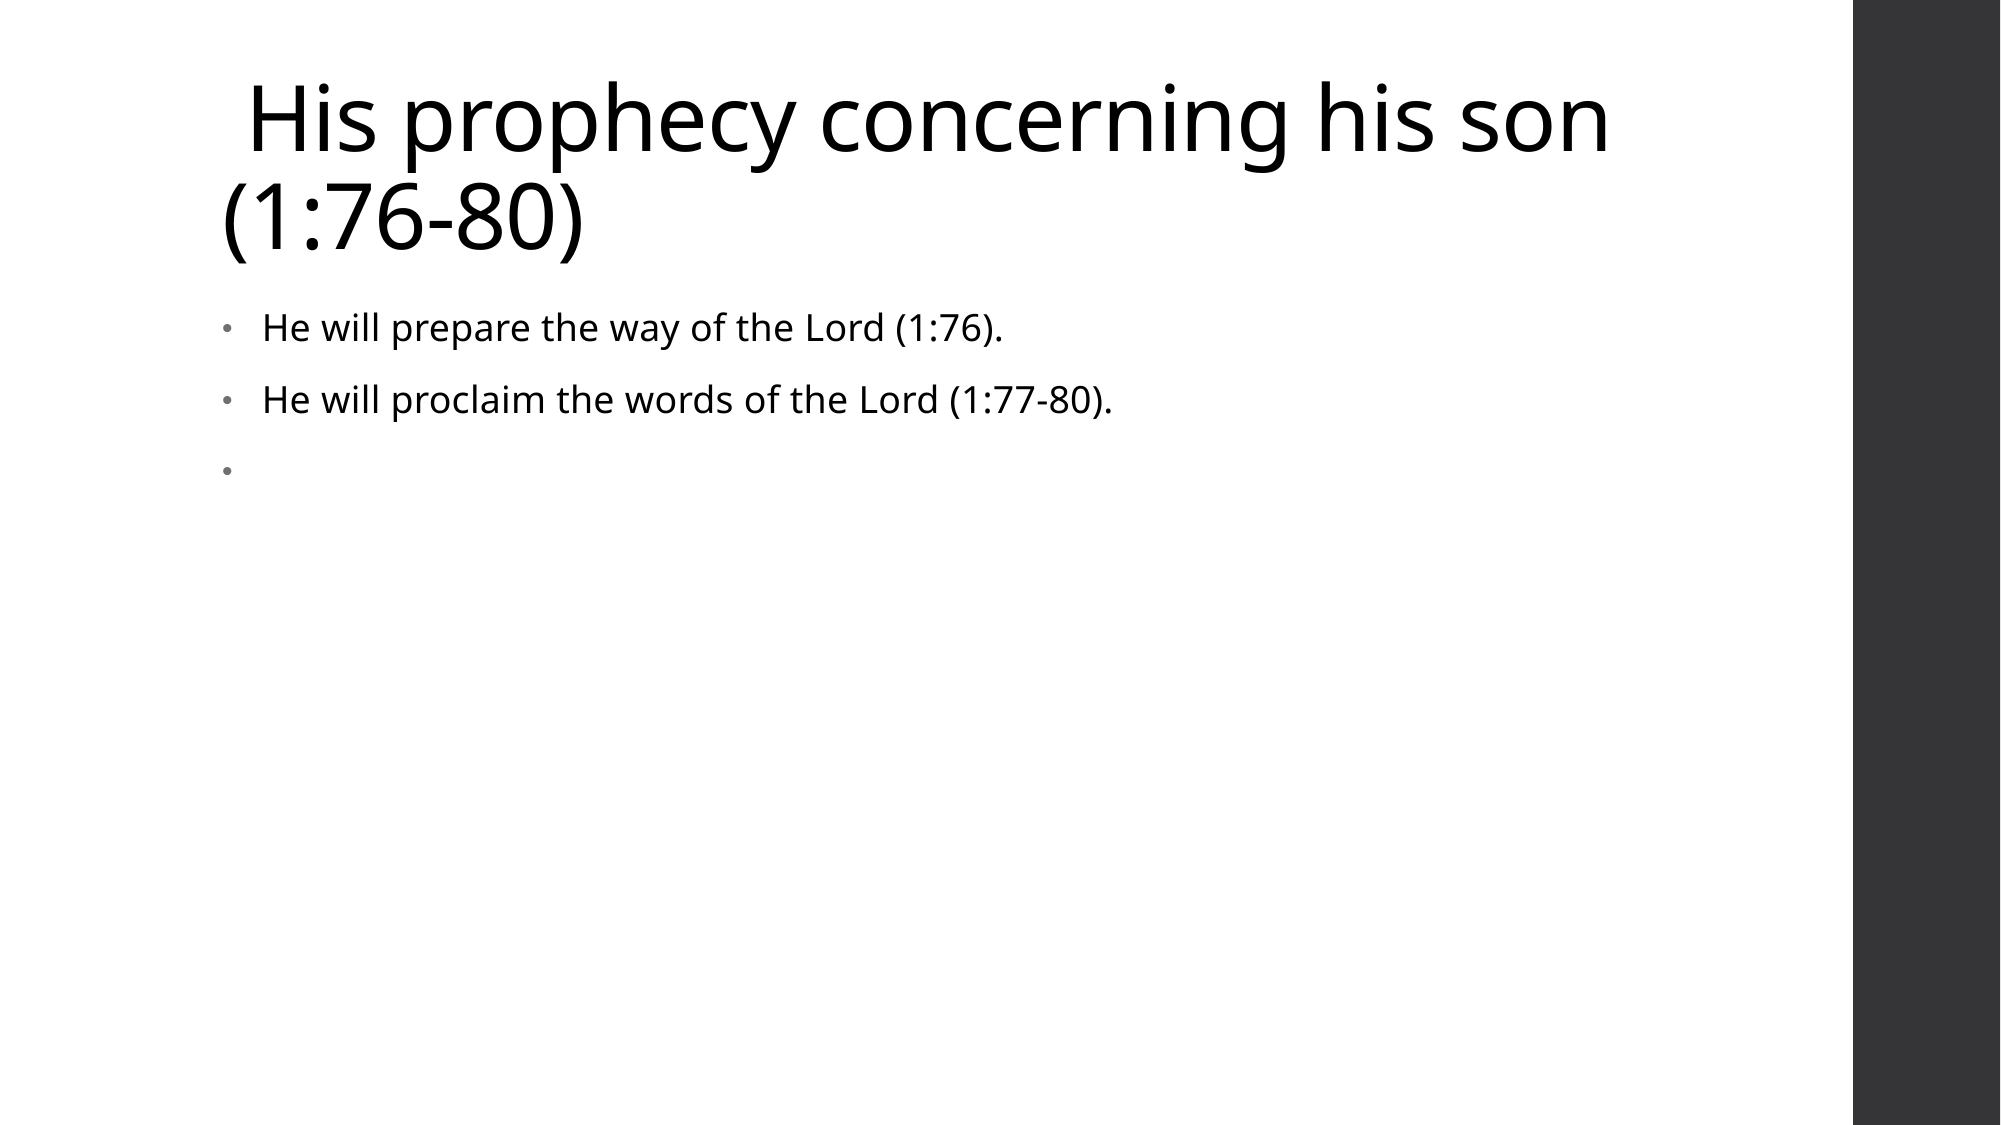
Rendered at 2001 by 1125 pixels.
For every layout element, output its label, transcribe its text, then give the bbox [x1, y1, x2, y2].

title His prophecy concerning his son (1:76-80) [206, 60, 1797, 278]
list He will prepare the way of the Lord (1:76). He will proclaim the words of the Lord (1:77-80). [206, 299, 1617, 1014]
